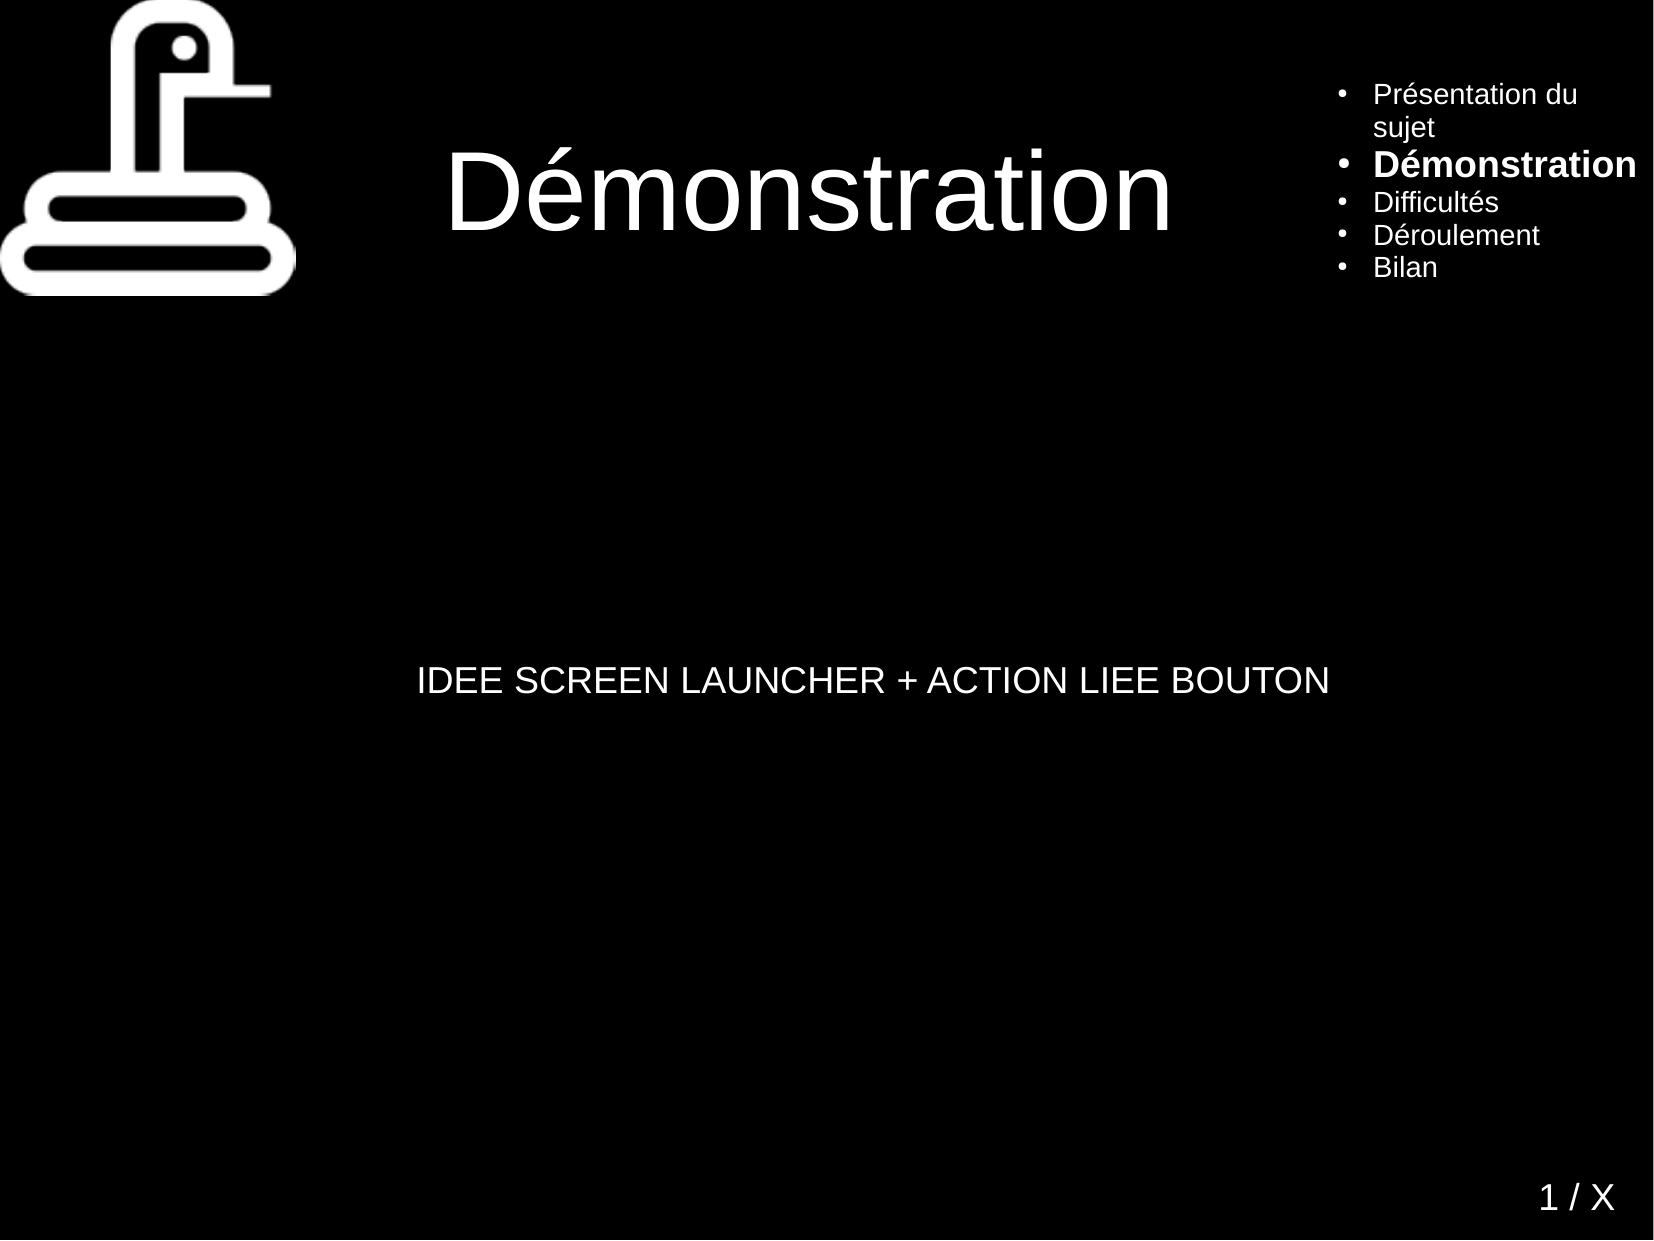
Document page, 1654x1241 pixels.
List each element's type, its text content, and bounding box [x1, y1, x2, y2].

title Démonstration [295, 88, 1323, 296]
text_box 1 / X [1523, 1169, 1654, 1241]
picture [0, 0, 296, 296]
text_box Présentation du sujet Démonstration Difficultés Déroulement Bilan [1322, 70, 1654, 334]
text_box IDEE SCREEN LAUNCHER + ACTION LIEE BOUTON [401, 651, 1394, 751]
